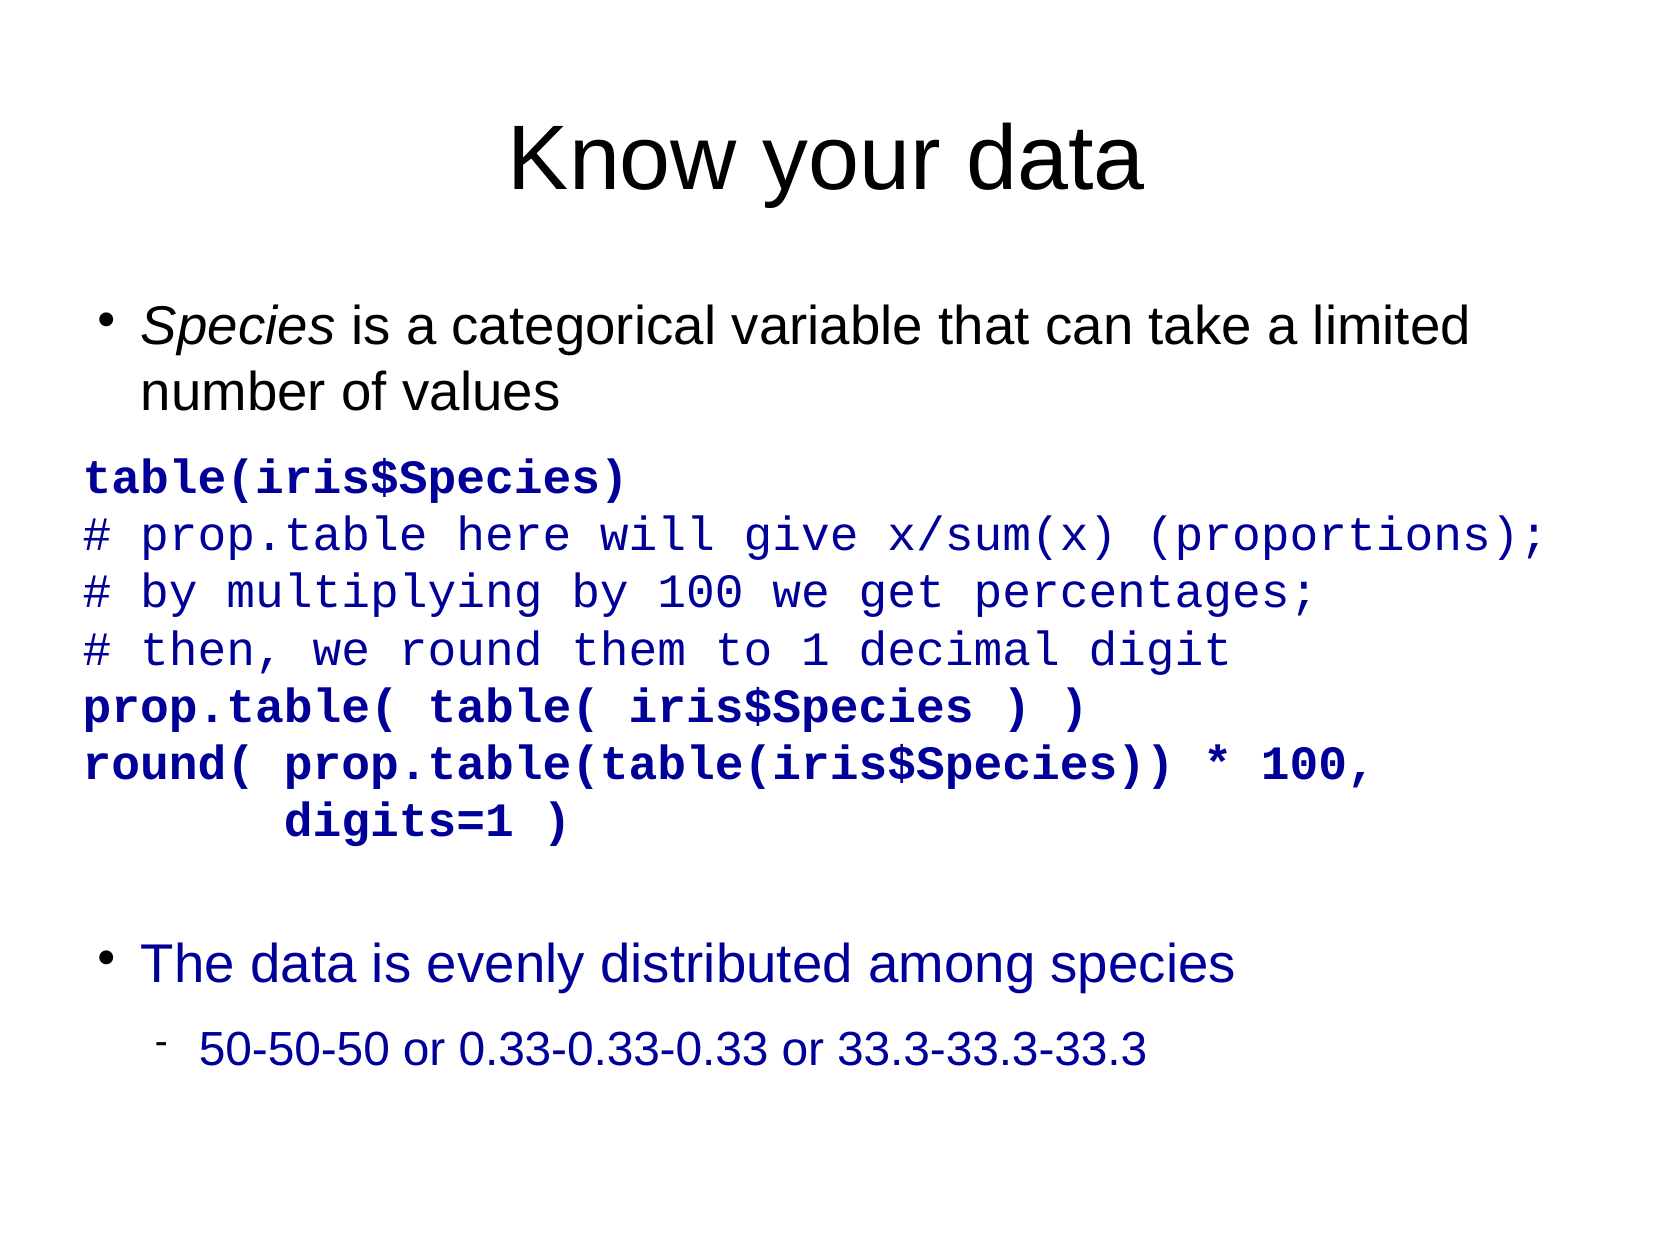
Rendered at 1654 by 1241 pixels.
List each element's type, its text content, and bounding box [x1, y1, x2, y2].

text_box Species is a categorical variable that can take a limited number of values table(iris$Species) # prop.table here will give x/sum(x) (proportions); # by multiplying by 100 we get percentages; # then, we round them to 1 decimal digit prop.table( table( iris$Species ) ) round( prop.table(table(iris$Species)) * 100, digits=1 ) The data is evenly distributed among species 50-50-50 or 0.33-0.33-0.33 or 33.3-33.3-33.3 [82, 290, 1571, 1087]
text_box Know your data [82, 49, 1571, 257]
